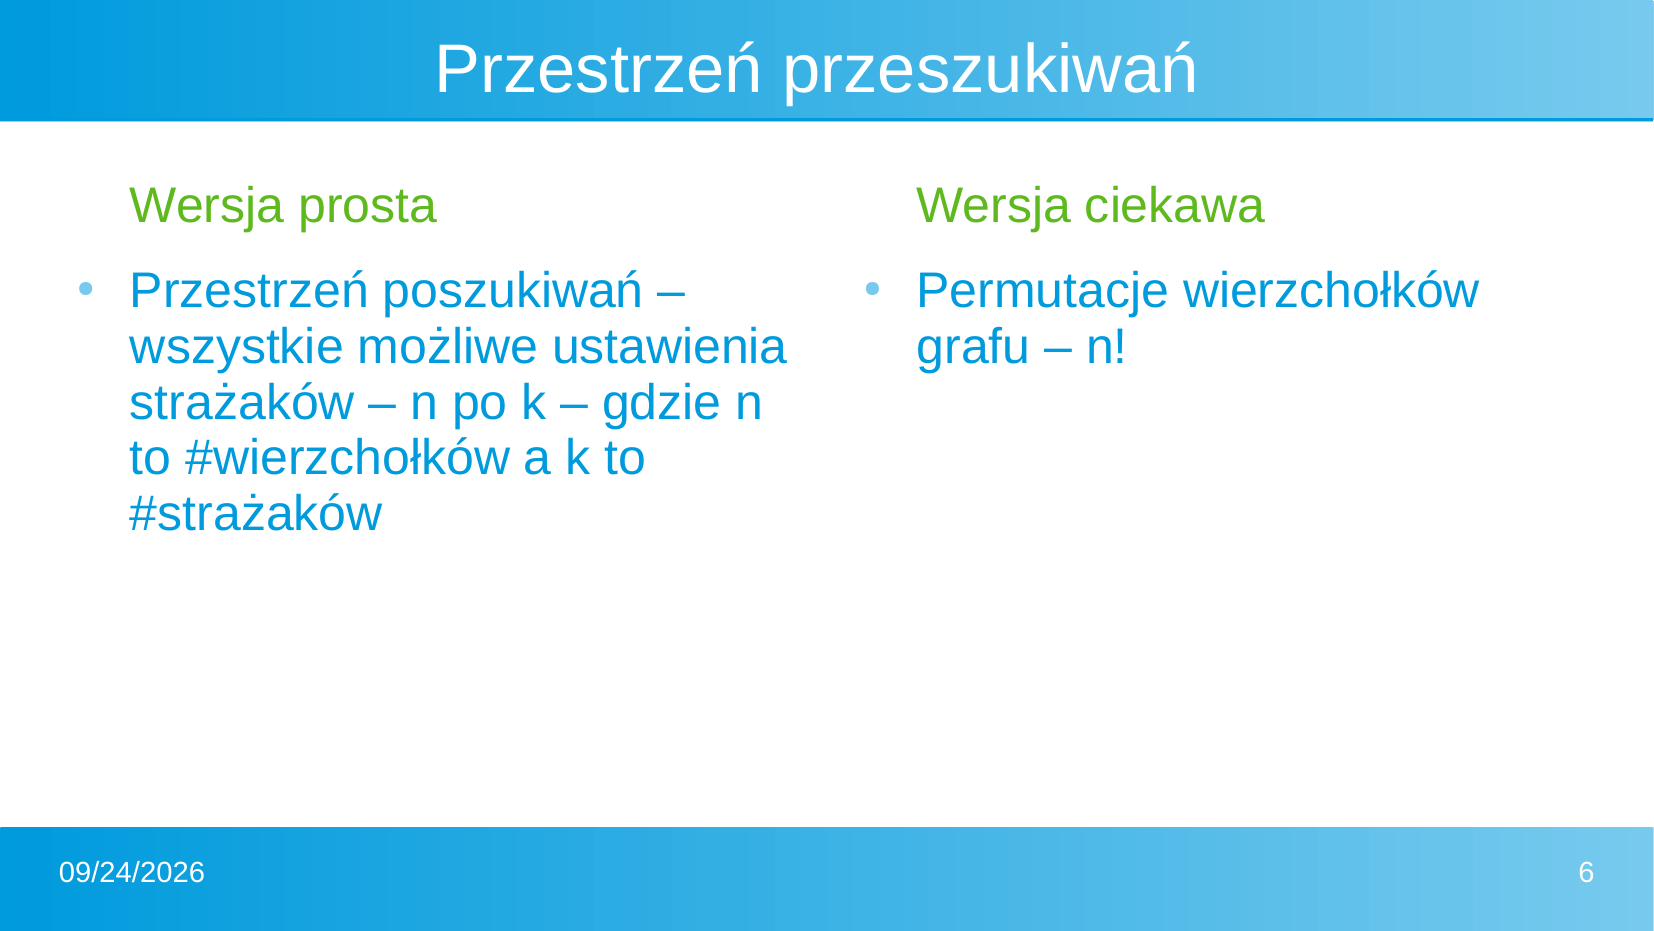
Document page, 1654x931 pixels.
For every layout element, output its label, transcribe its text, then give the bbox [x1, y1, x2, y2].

list Wersja ciekawa [845, 177, 1313, 262]
list Wersja prosta [59, 177, 488, 262]
title Przestrzeń przeszukiwań [59, 29, 1595, 108]
list Przestrzeń poszukiwań – wszystkie możliwe ustawienia strażaków – n po k – gdzie n to #wierzchołków a k to #strażaków [59, 262, 809, 768]
list Permutacje wierzchołków grafu – n! [845, 262, 1596, 768]
